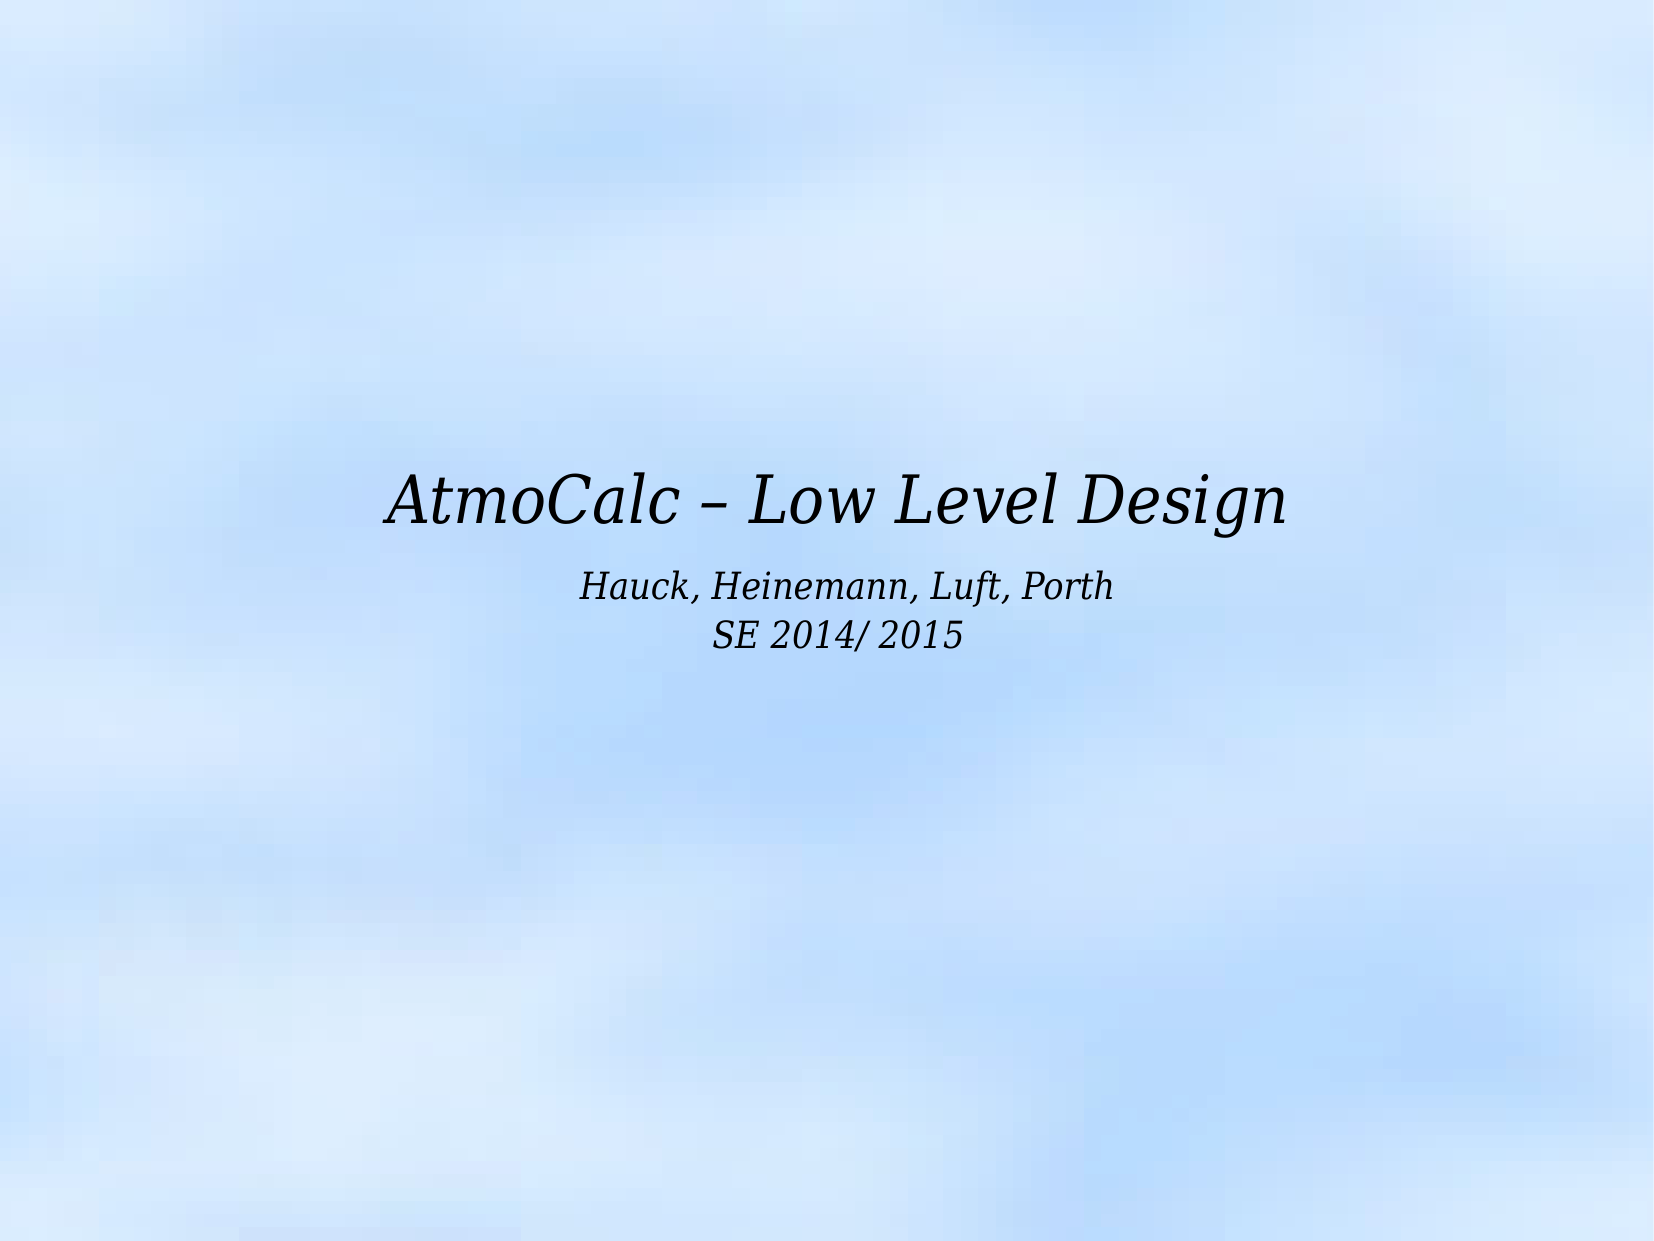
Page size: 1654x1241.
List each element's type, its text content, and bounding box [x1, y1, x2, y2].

subtitle AtmoCalc – Low Level Design Hauck, Heinemann, Luft, Porth SE 2014/ 2015 [94, 79, 1583, 1040]
picture [0, 0, 1654, 1241]
